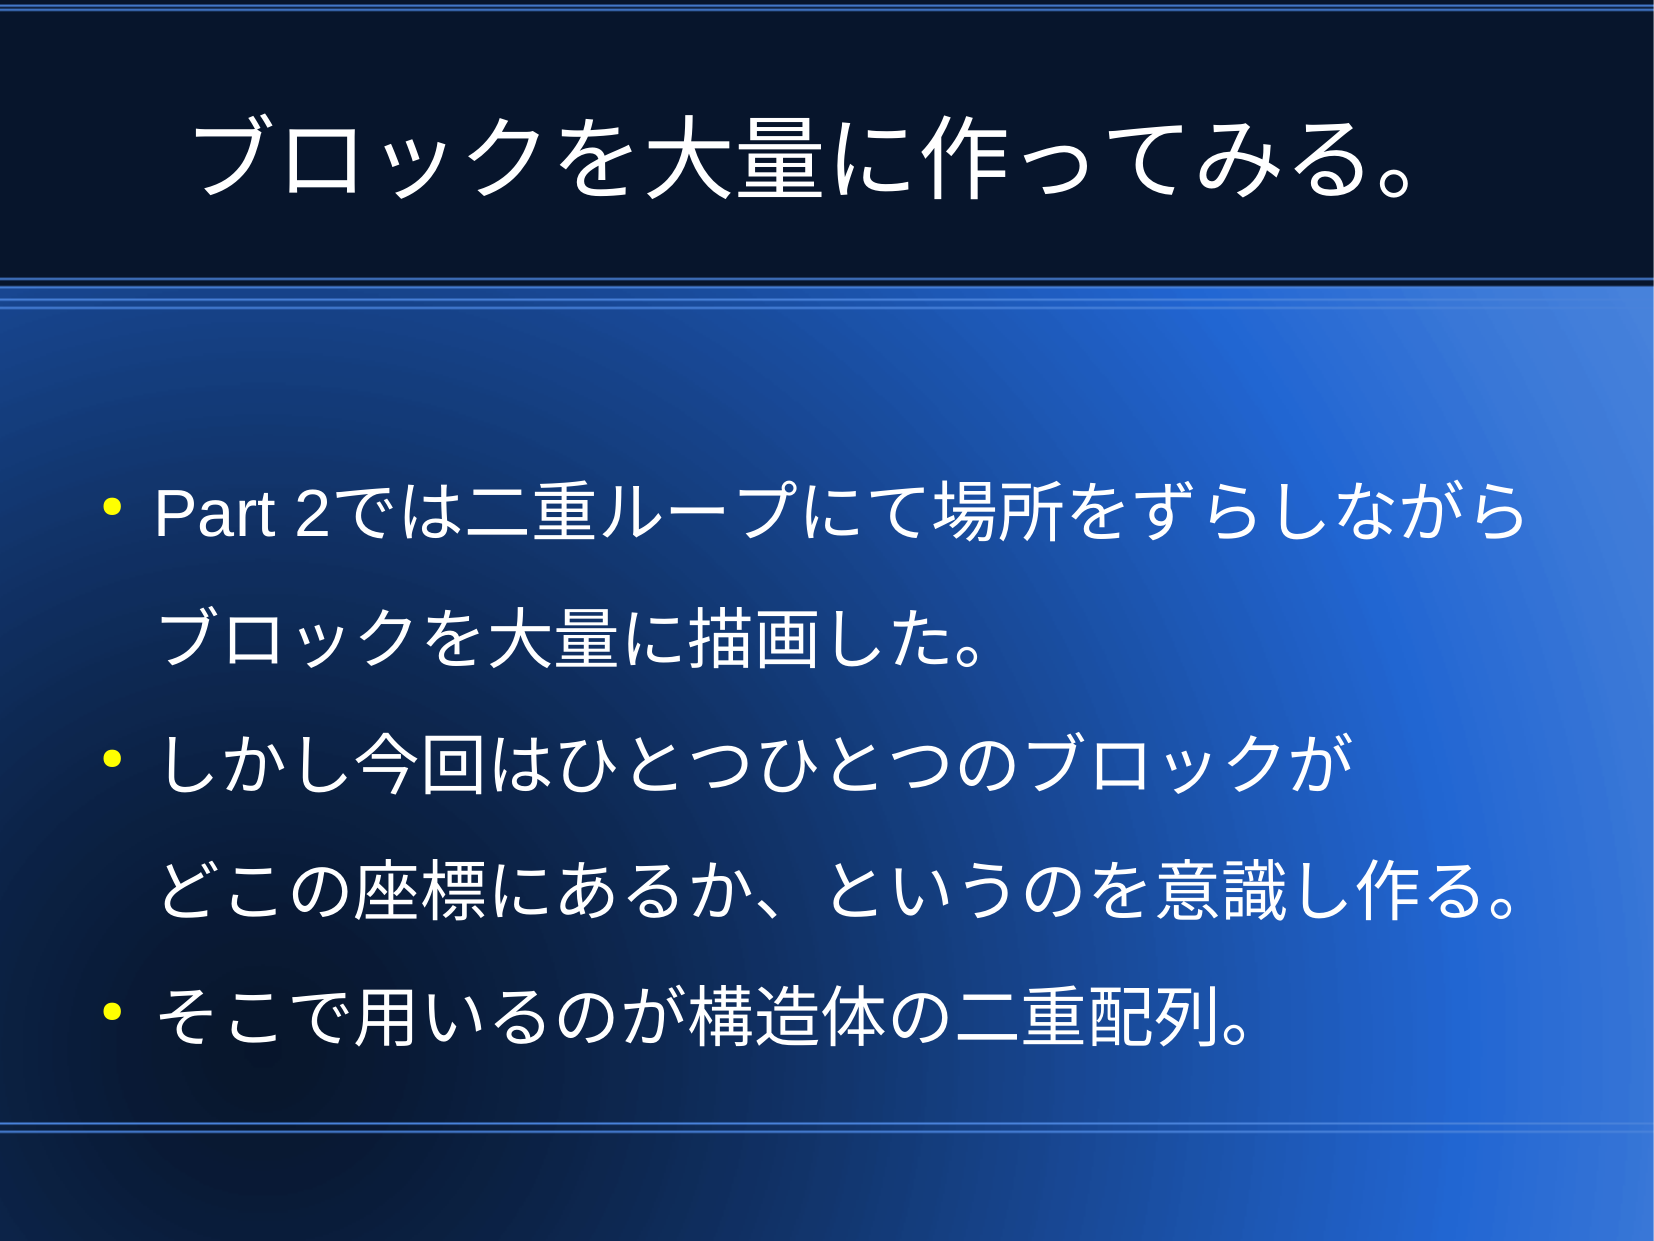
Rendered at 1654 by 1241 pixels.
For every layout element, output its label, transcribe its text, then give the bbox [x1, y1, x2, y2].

title ブロックを大量に作ってみる。 [82, 49, 1571, 257]
picture [0, 0, 1654, 1241]
list Part 2では二重ループにて場所をずらしながら ブロックを大量に描画した。 しかし今回はひとつひとつのブロックが どこの座標にあるか、というのを意識し作る。 そこで用いるのが構造体の二重配列。 [82, 355, 1571, 1174]
